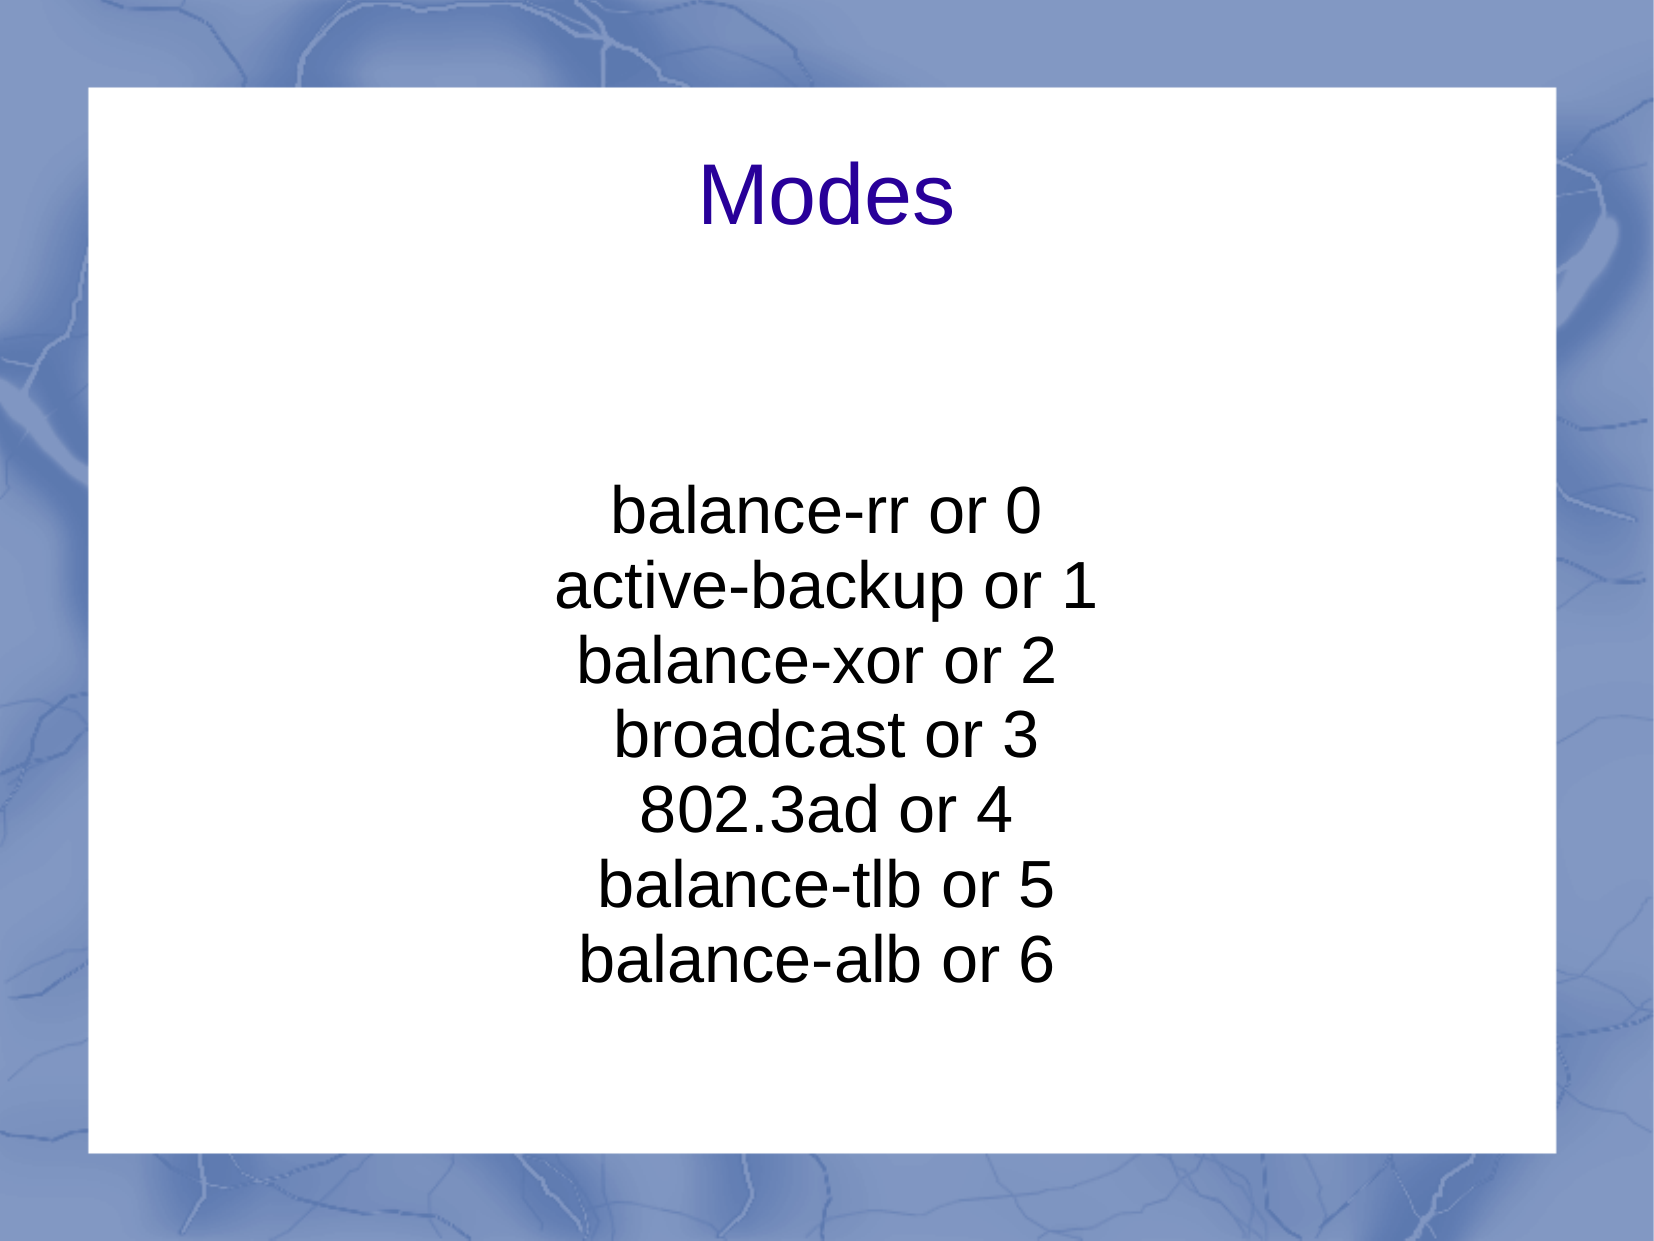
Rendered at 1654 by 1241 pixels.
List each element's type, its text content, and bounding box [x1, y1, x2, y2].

subtitle balance-rr or 0 active-backup or 1 balance-xor or 2 broadcast or 3 802.3ad or 4 balance-tlb or 5 balance-alb or 6 [147, 325, 1506, 1145]
title Modes [118, 90, 1536, 298]
picture [0, 0, 1654, 1241]
